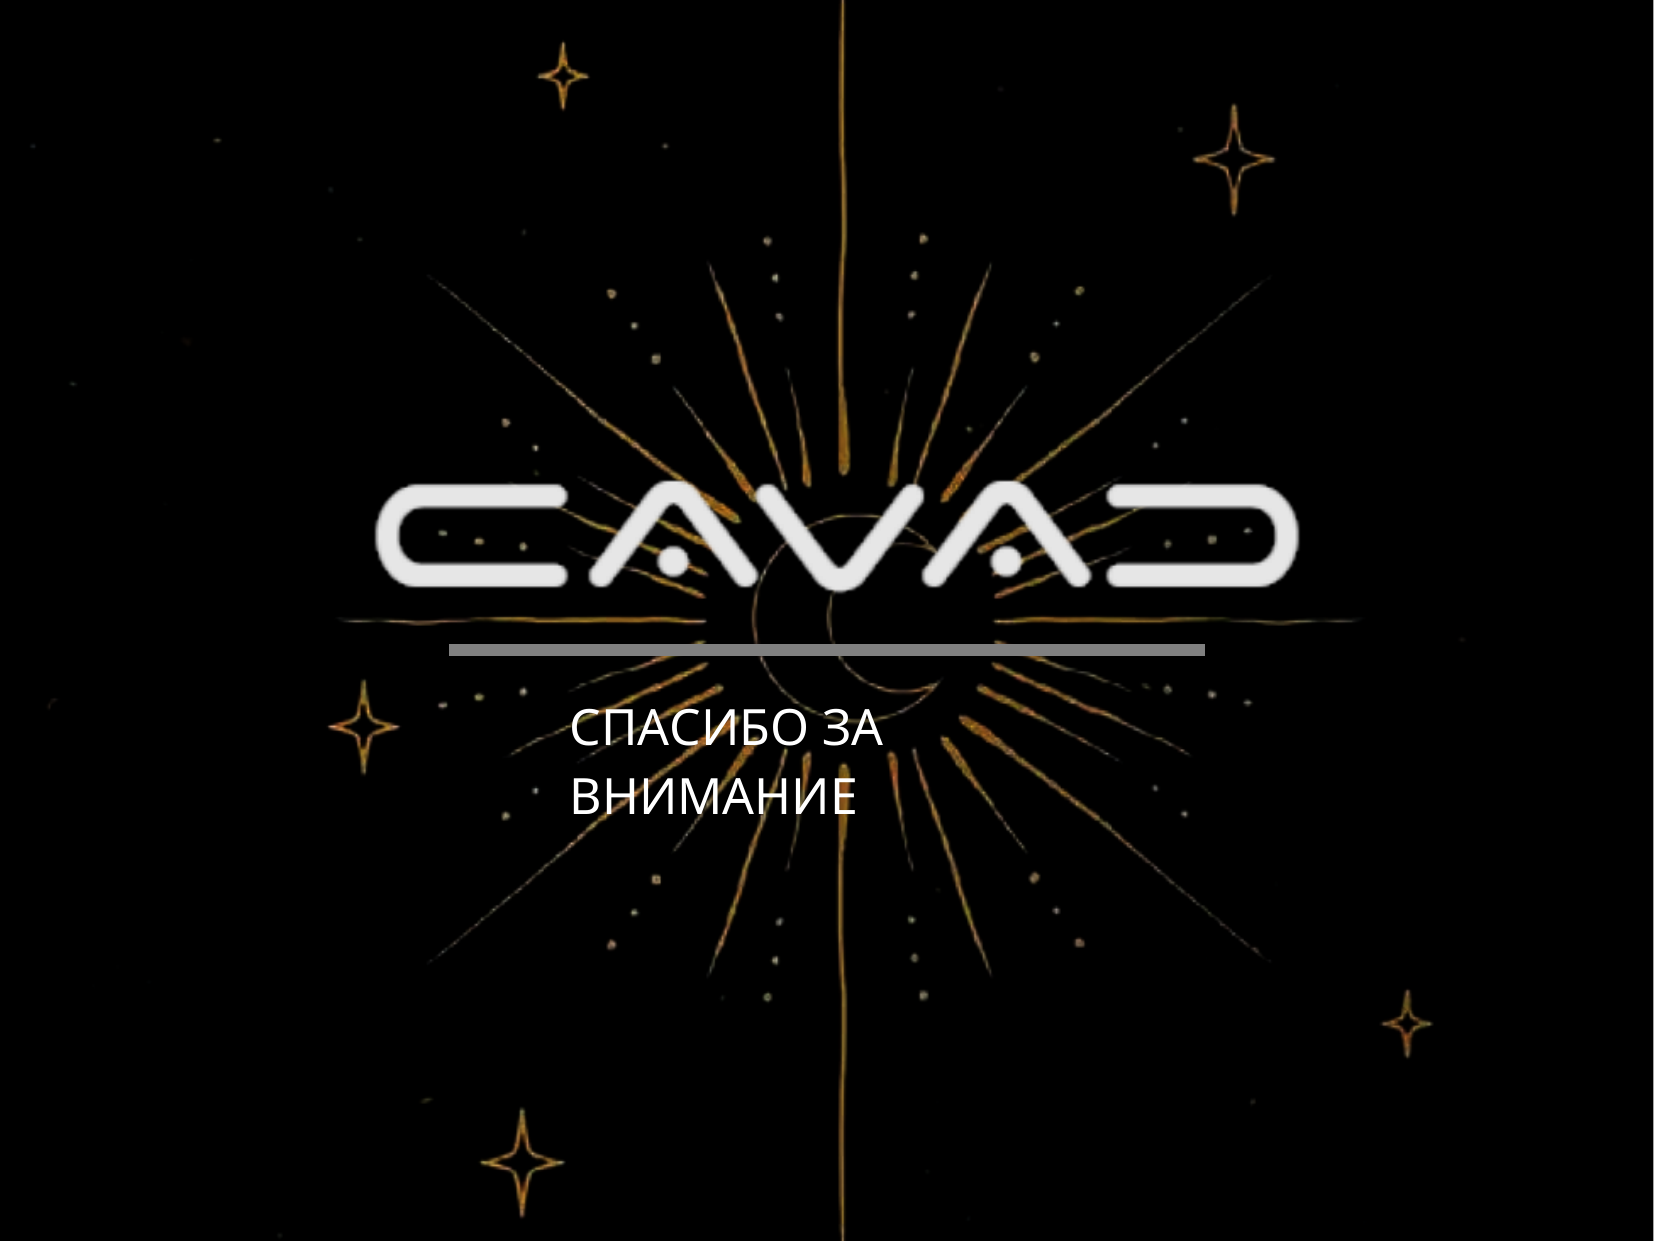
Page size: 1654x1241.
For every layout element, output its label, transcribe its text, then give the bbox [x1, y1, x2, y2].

text_box СПАСИБО ЗА ВНИМАНИЕ [555, 685, 1134, 822]
picture [0, 0, 1654, 1241]
